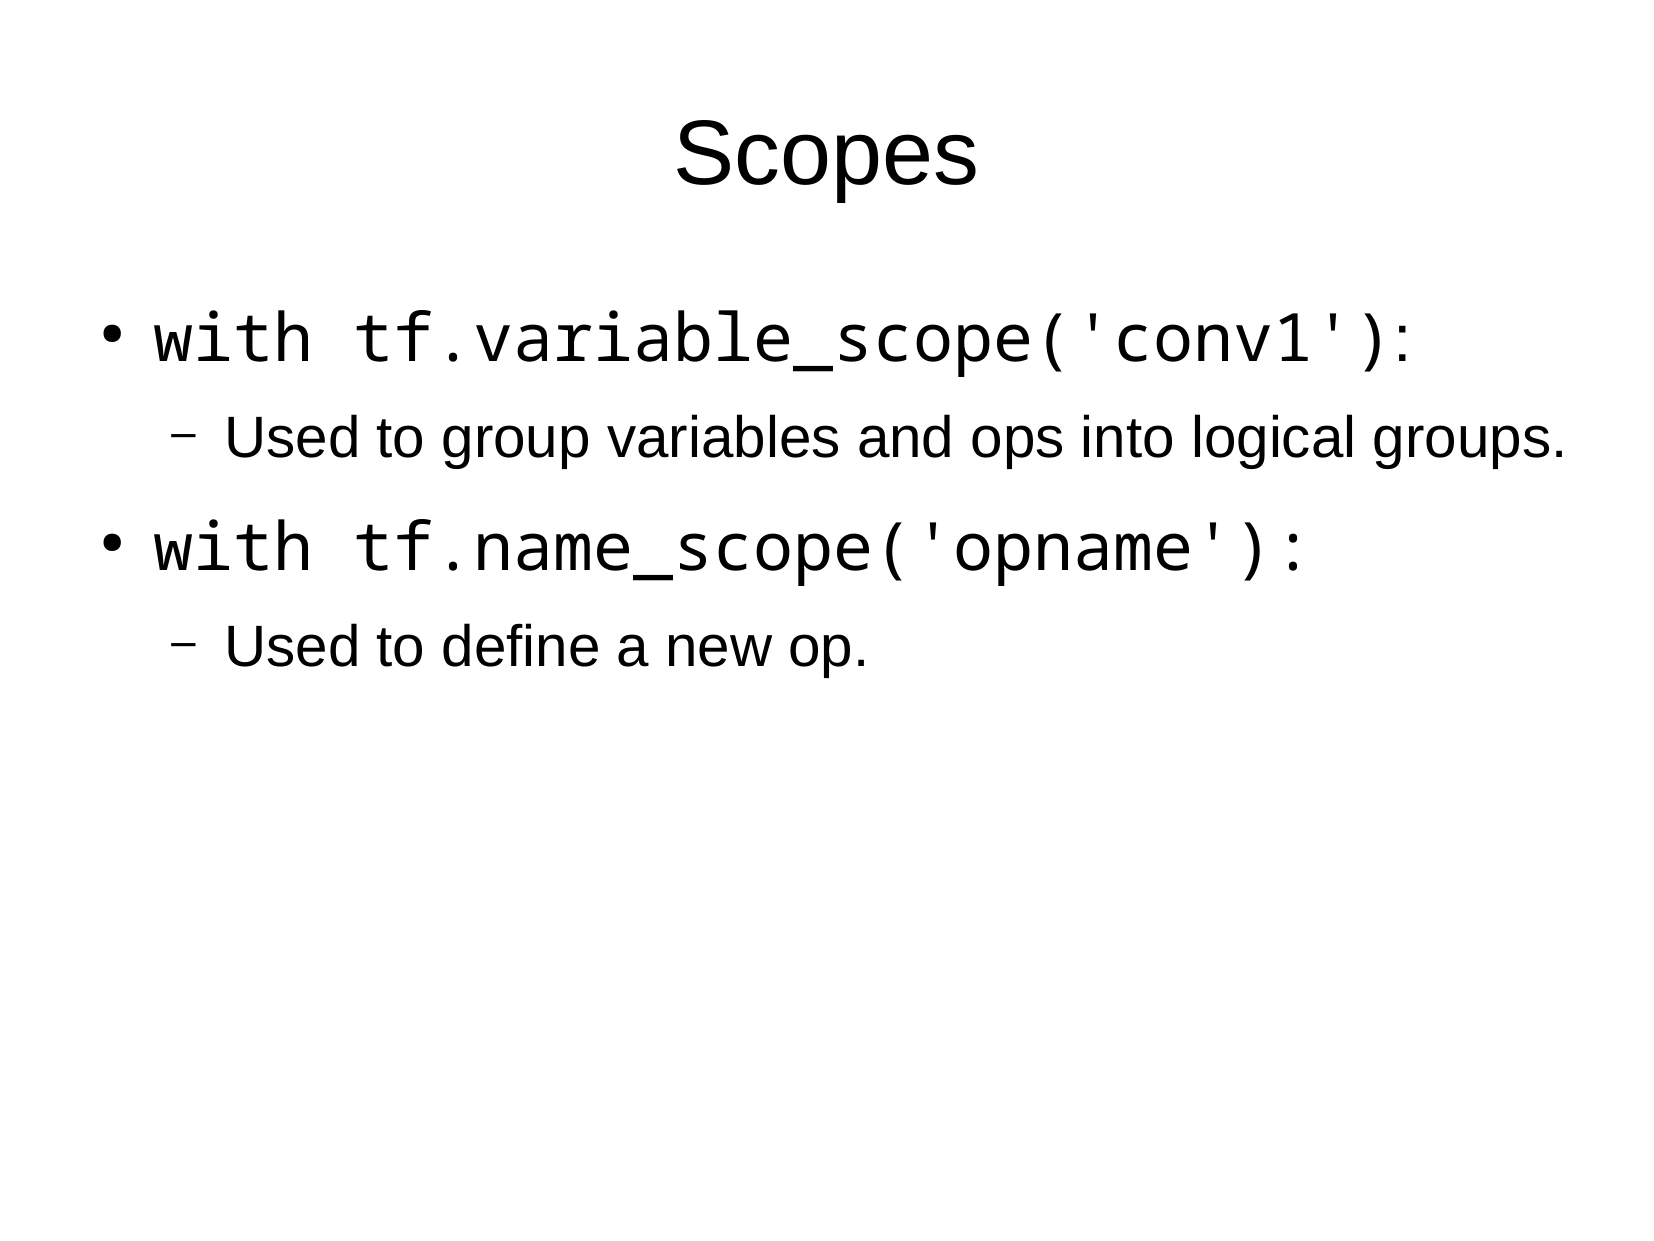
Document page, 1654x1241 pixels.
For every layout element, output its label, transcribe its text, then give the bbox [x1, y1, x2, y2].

list with tf.variable_scope('conv1'): Used to group variables and ops into logical groups. with tf.name_scope('opname'): Used to define a new op. [82, 290, 1571, 1010]
title Scopes [82, 49, 1571, 257]
